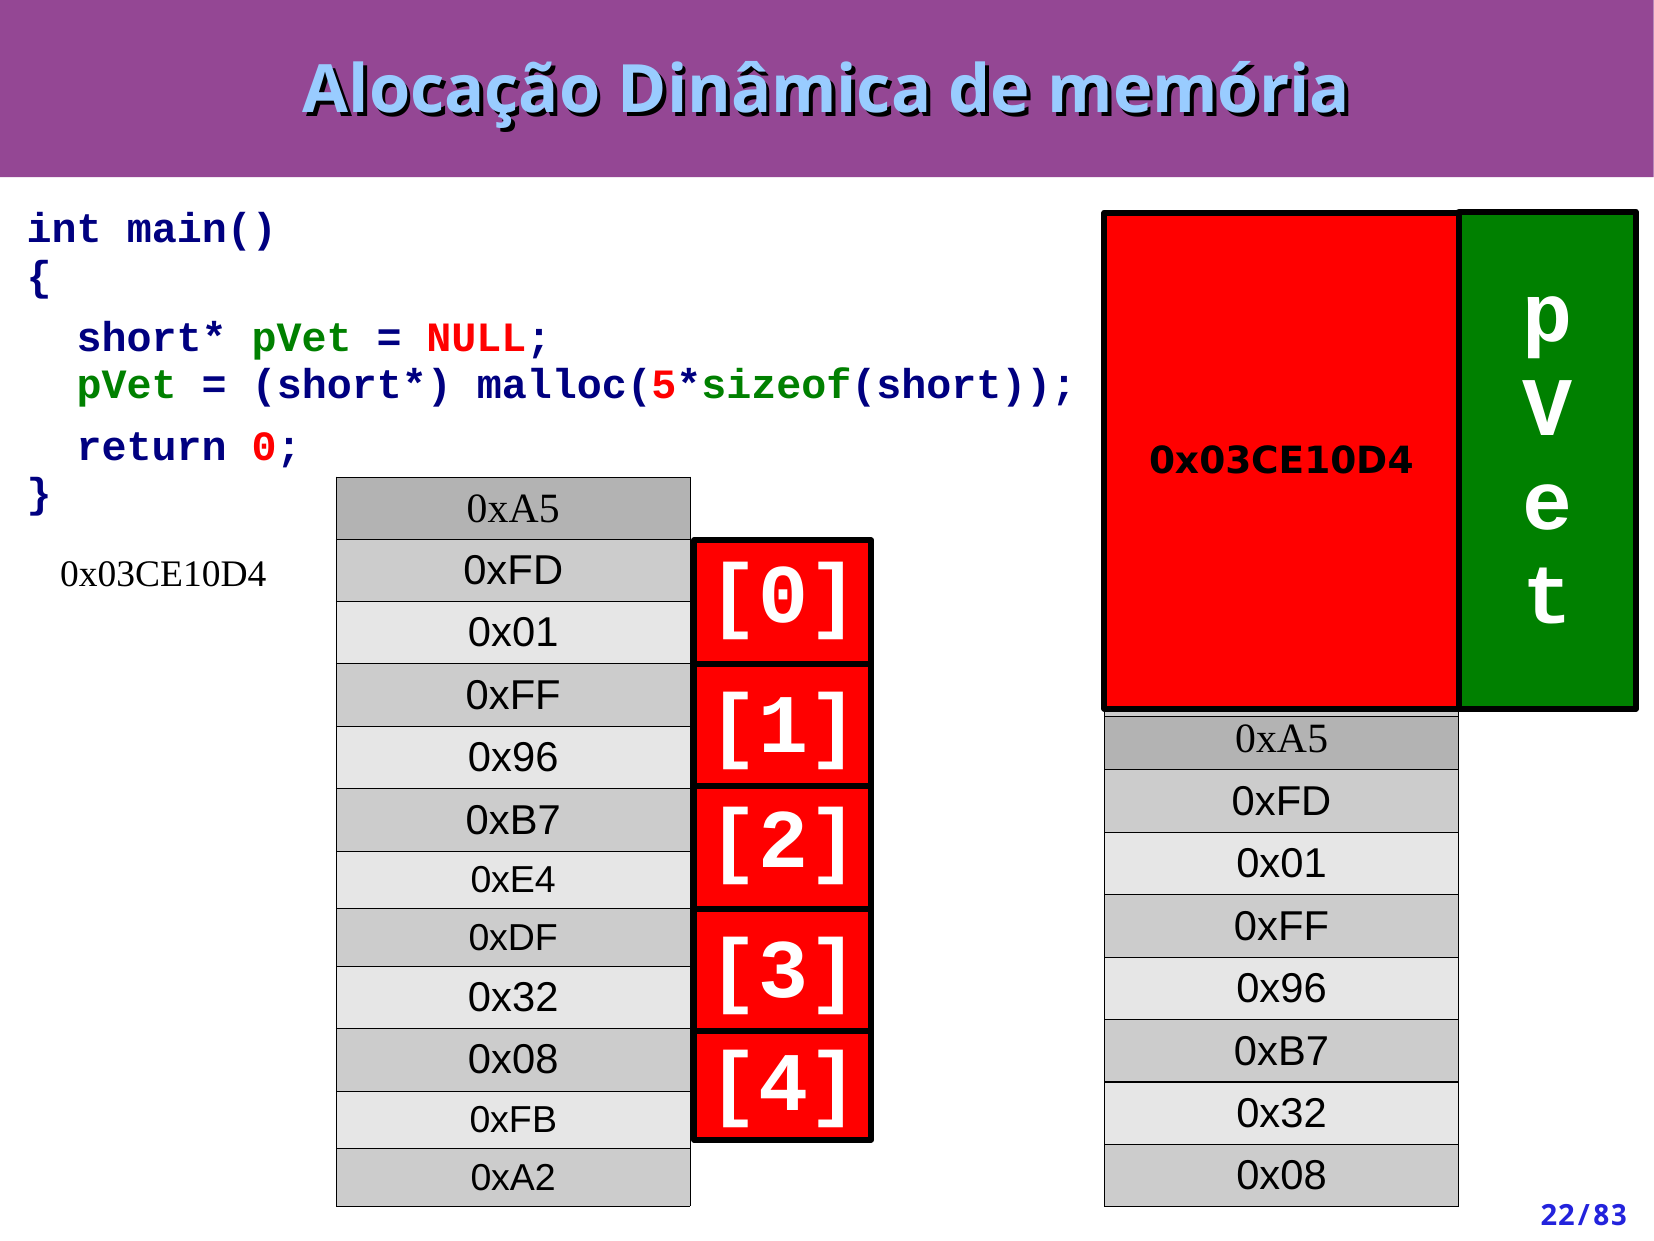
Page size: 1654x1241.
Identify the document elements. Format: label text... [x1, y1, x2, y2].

text_box 0x03CE10D4 [45, 545, 336, 603]
table_cell 0xE4 [337, 852, 690, 908]
table_cell 0xB7 [337, 789, 690, 851]
table_header 0xA5 [1105, 717, 1458, 769]
table_cell 0x08 [1105, 1145, 1458, 1206]
table_header 0xA5 [337, 478, 690, 539]
table_cell 0xFD [337, 540, 690, 601]
table_cell 0x96 [337, 727, 690, 788]
table_cell 0x01 [337, 602, 690, 663]
table_cell 0x32 [1105, 1083, 1458, 1144]
table_cell 0xFF [337, 664, 690, 726]
text_box p V e t [1458, 211, 1636, 709]
table_cell 0x08 [337, 1029, 690, 1091]
table_cell 0x01 [1105, 833, 1458, 894]
table_cell 0xFD [1105, 770, 1458, 832]
table_cell 0x32 [337, 967, 690, 1028]
table_cell 0xFF [1105, 895, 1458, 957]
title Alocação Dinâmica de memória [82, 0, 1571, 176]
table_cell 0xA2 [337, 1149, 690, 1206]
table_cell 0x08 [1105, 712, 1458, 716]
text_box 0x03CE10D4 [1104, 212, 1456, 709]
table_cell 0xB7 [1105, 1020, 1458, 1081]
table_cell 0xDF [337, 909, 690, 966]
table_cell 0xFB [337, 1092, 690, 1148]
text_box [0] [1] [694, 540, 872, 783]
text_box [2] [3] [693, 907, 871, 1028]
text_box [4] [694, 1030, 872, 1140]
text_box int main() { short* pVet = NULL; pVet = (short*) malloc(5*sizeof(short)); return 0; } [11, 200, 1447, 502]
text_box [2] [3] [693, 785, 871, 906]
table_cell 0x96 [1105, 958, 1458, 1019]
